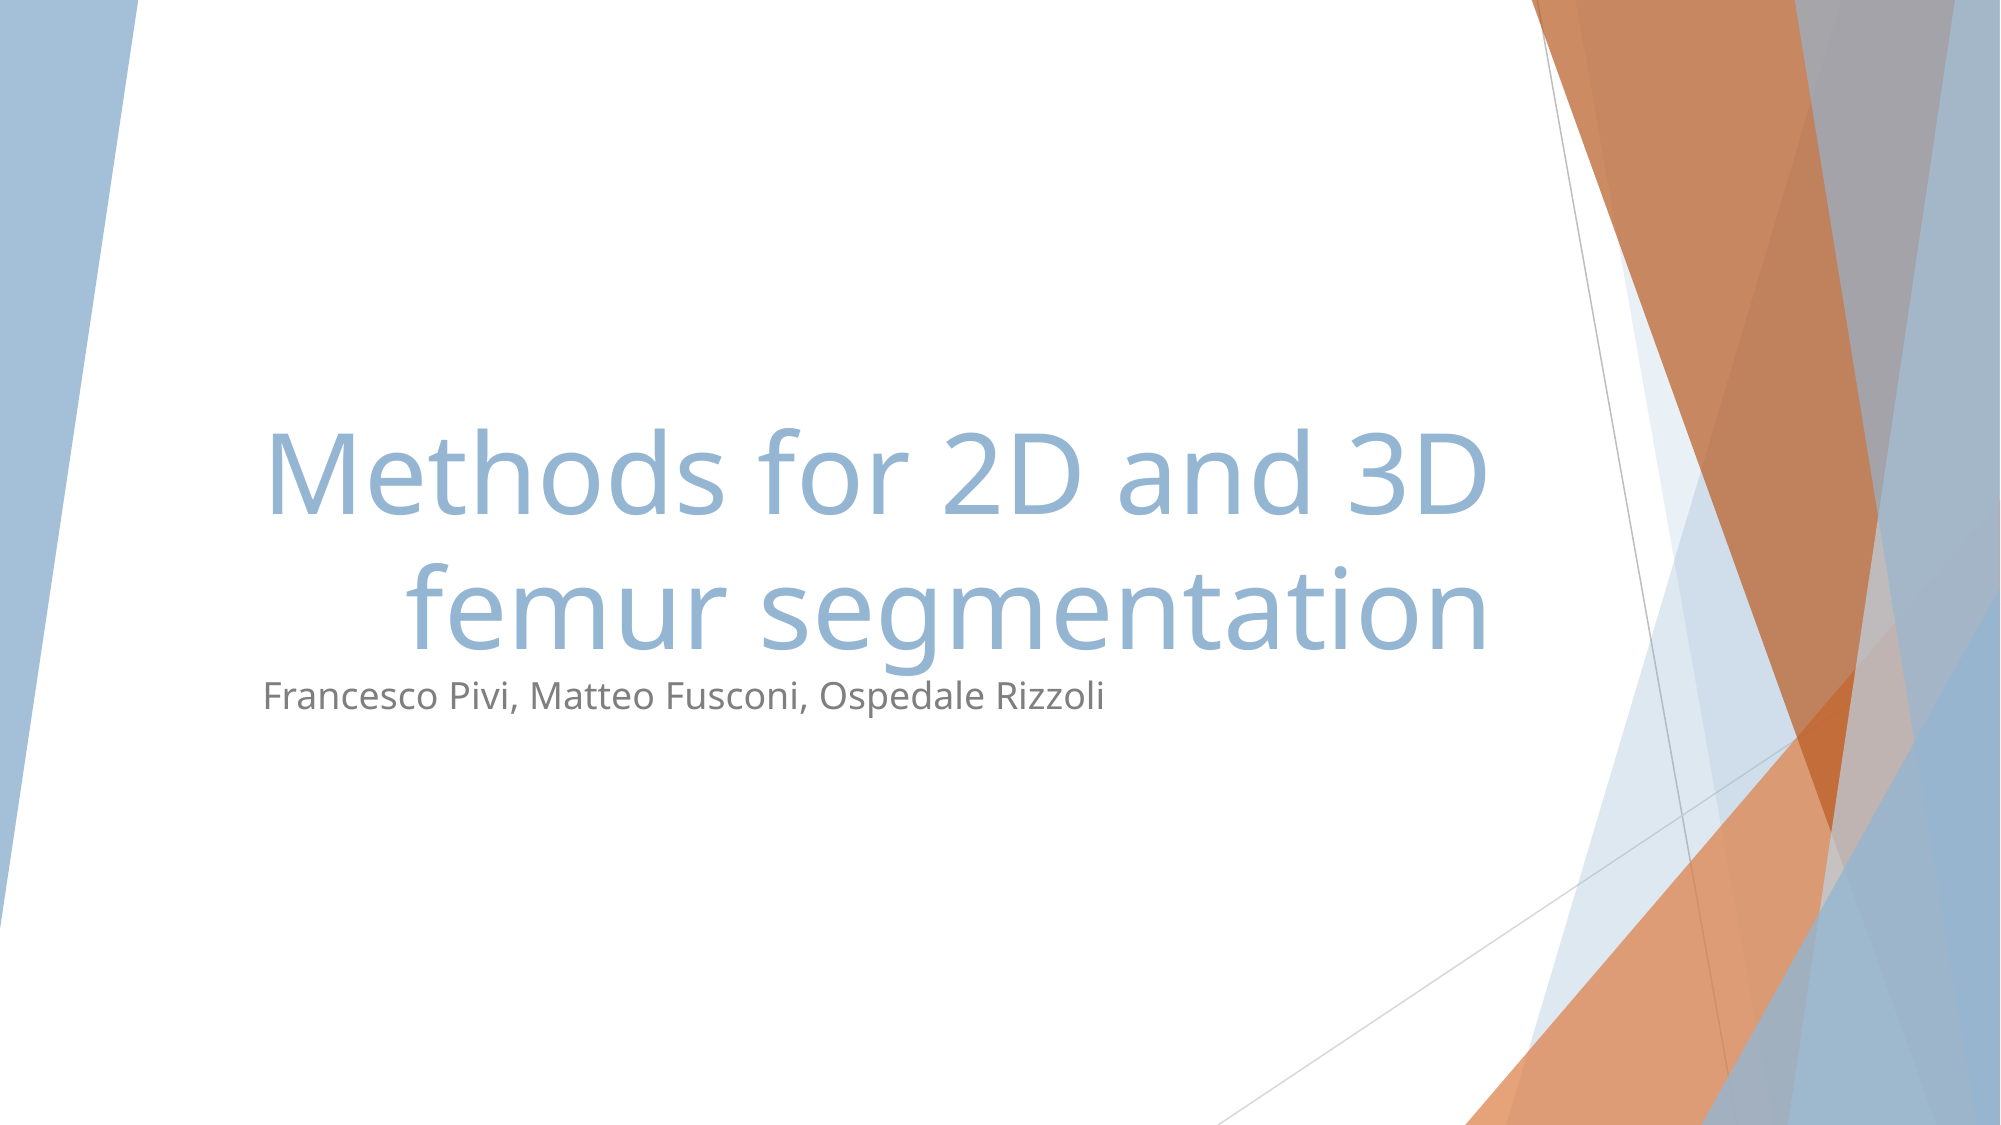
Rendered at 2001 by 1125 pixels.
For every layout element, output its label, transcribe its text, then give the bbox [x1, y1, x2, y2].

title Methods for 2D and 3D femur segmentation [247, 394, 1522, 664]
subtitle Francesco Pivi, Matteo Fusconi, Ospedale Rizzoli [247, 664, 1522, 845]
